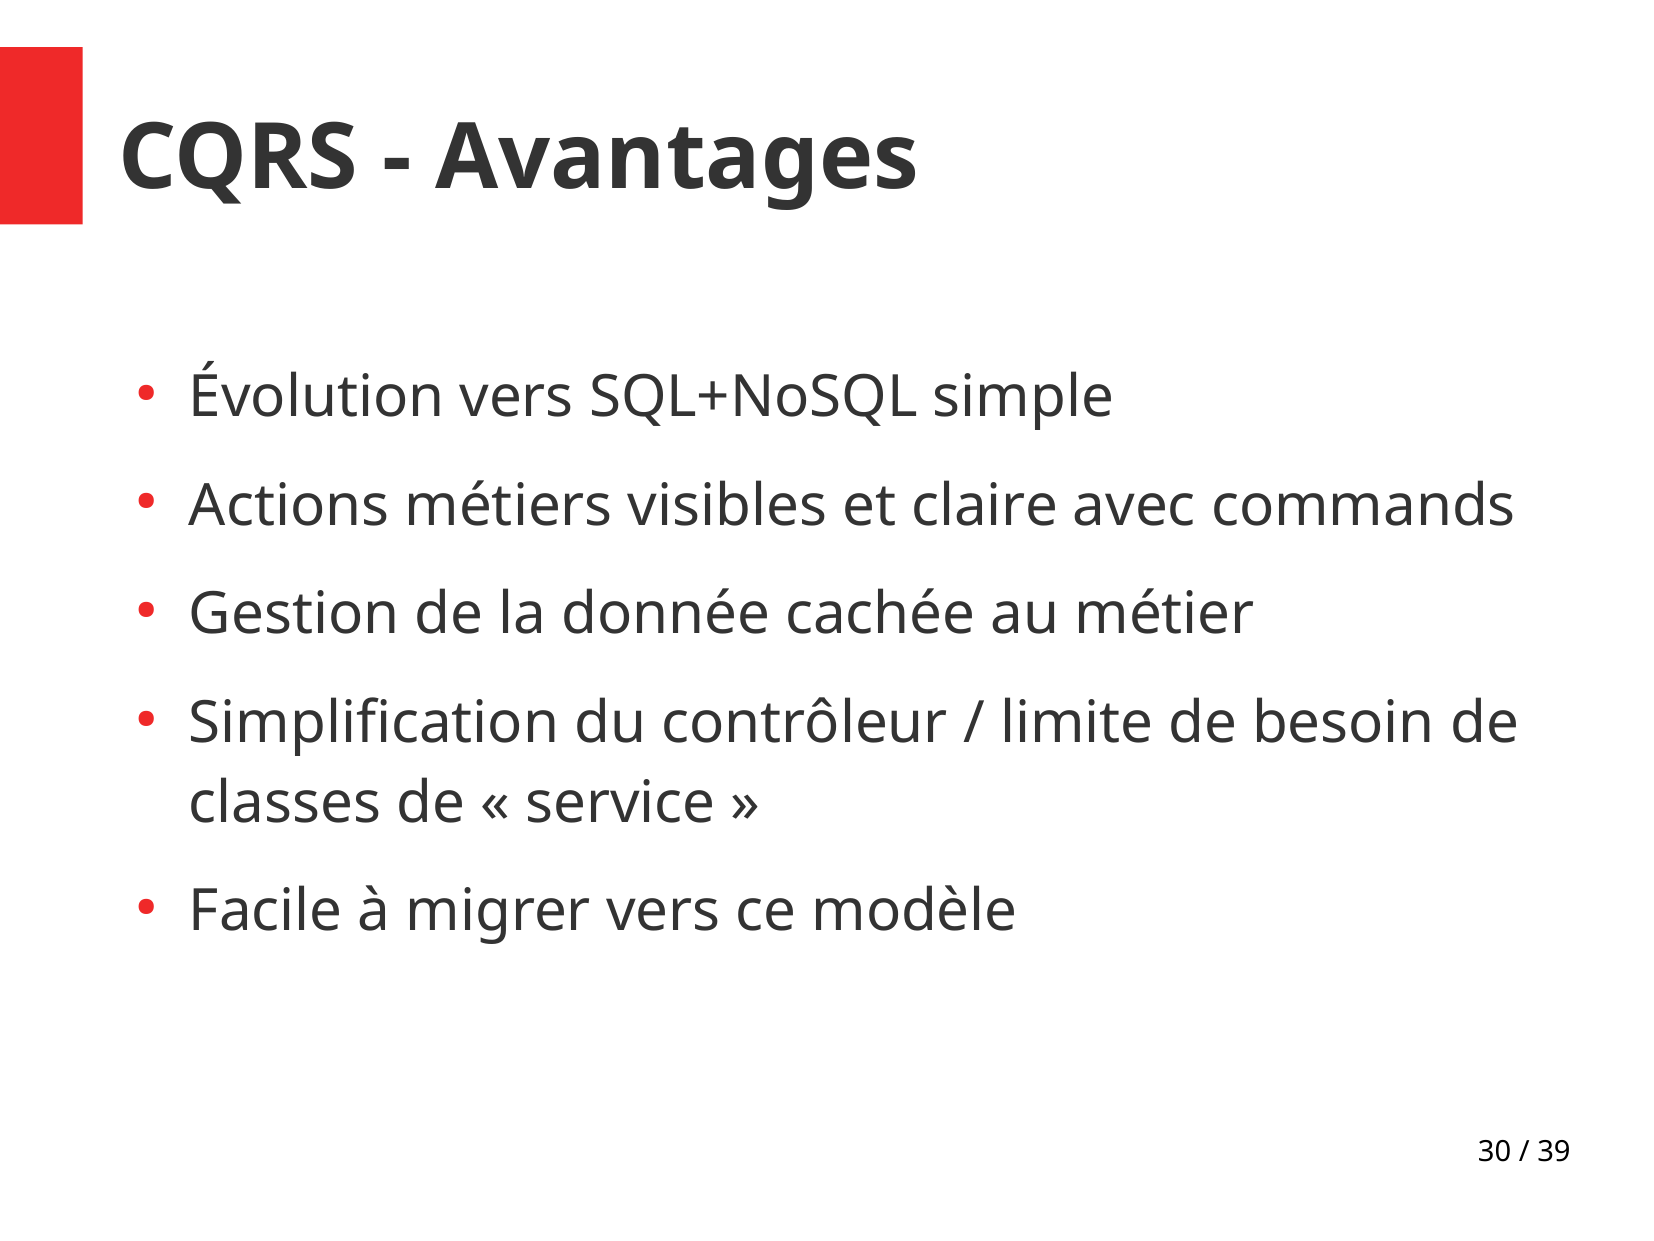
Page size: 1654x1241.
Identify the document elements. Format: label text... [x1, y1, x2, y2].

title CQRS - Avantages [118, 49, 1571, 257]
list Évolution vers SQL+NoSQL simple Actions métiers visibles et claire avec commands Gestion de la donnée cachée au métier Simplification du contrôleur / limite de besoin de classes de « service » Facile à migrer vers ce modèle [118, 354, 1536, 1074]
